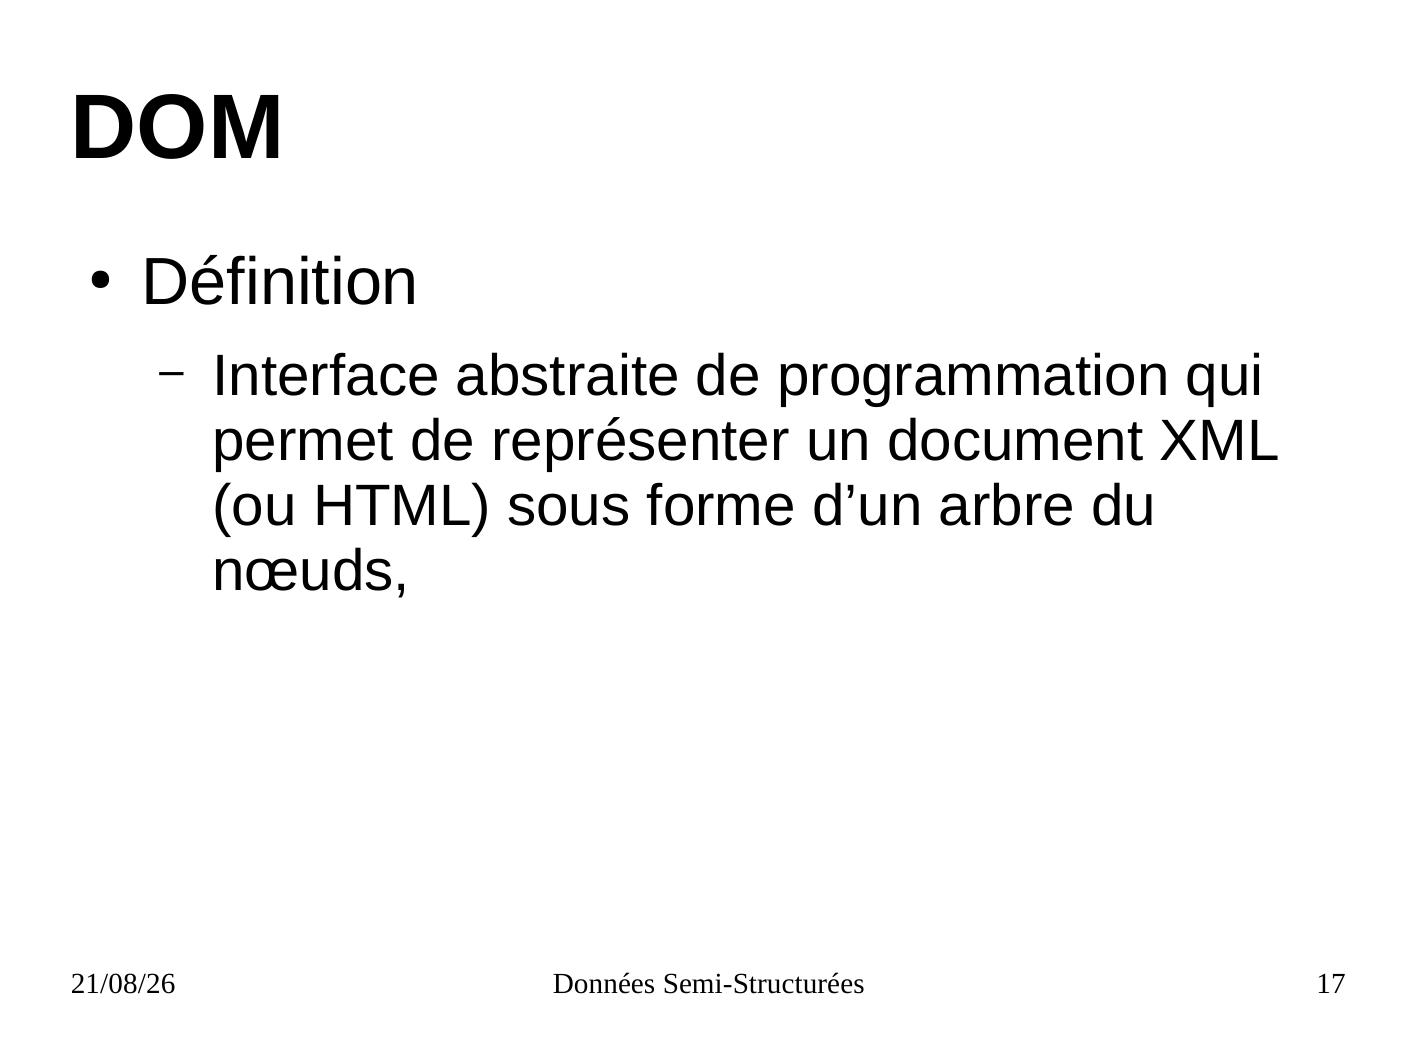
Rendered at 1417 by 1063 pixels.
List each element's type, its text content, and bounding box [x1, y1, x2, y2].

list Définition Interface abstraite de programmation qui permet de représenter un document XML (ou HTML) sous forme d’un arbre du nœuds, [70, 244, 1346, 925]
title DOM [70, 42, 1346, 212]
